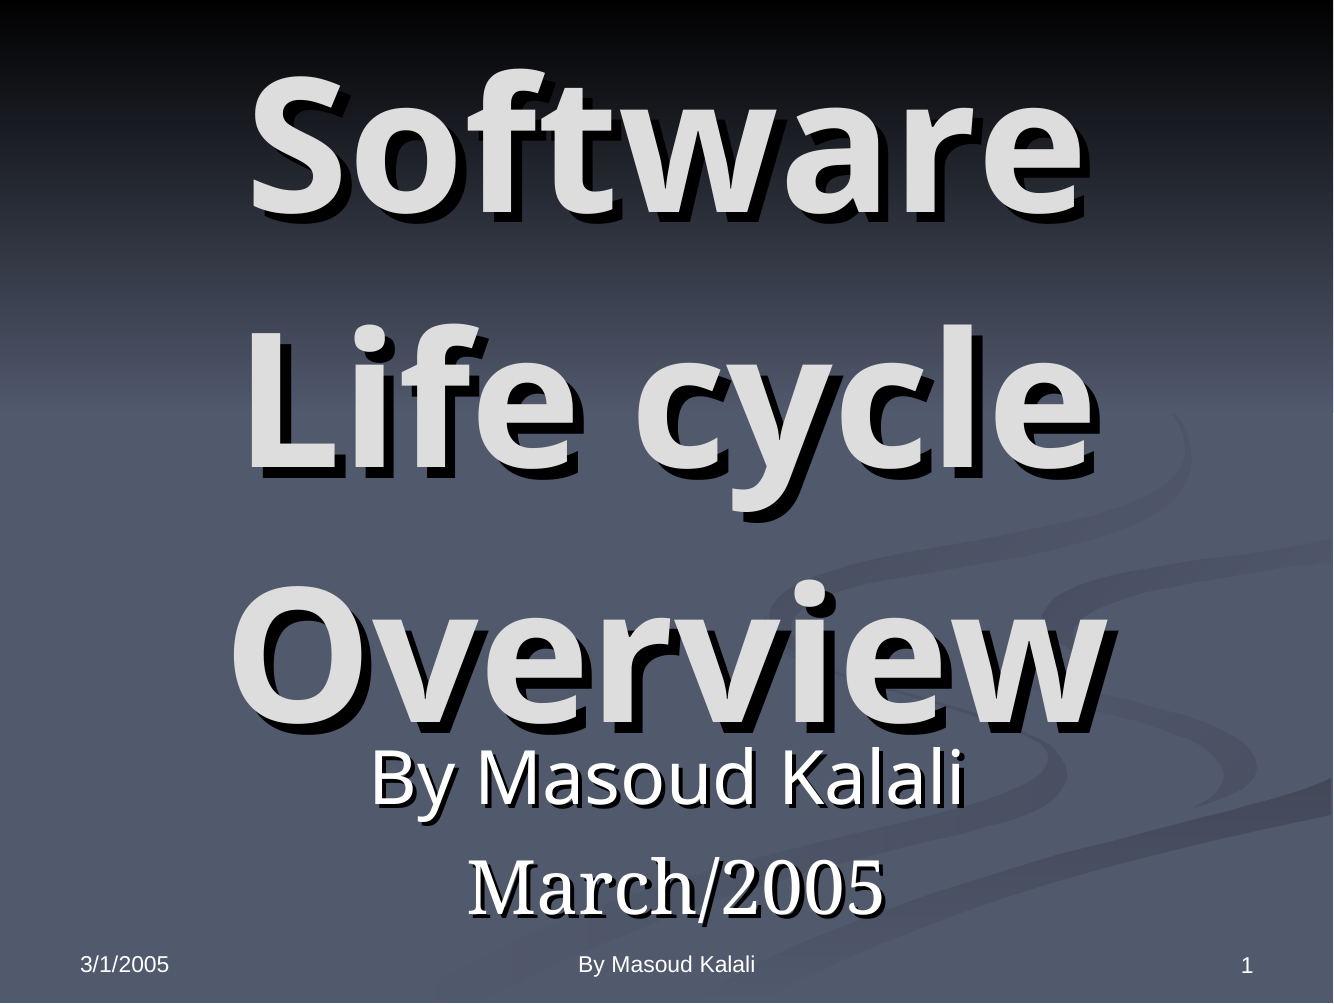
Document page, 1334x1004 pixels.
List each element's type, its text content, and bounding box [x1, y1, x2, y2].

title Software Life cycle Overview [99, 50, 1234, 739]
subtitle By Masoud Kalali March/2005 [210, 723, 1144, 921]
